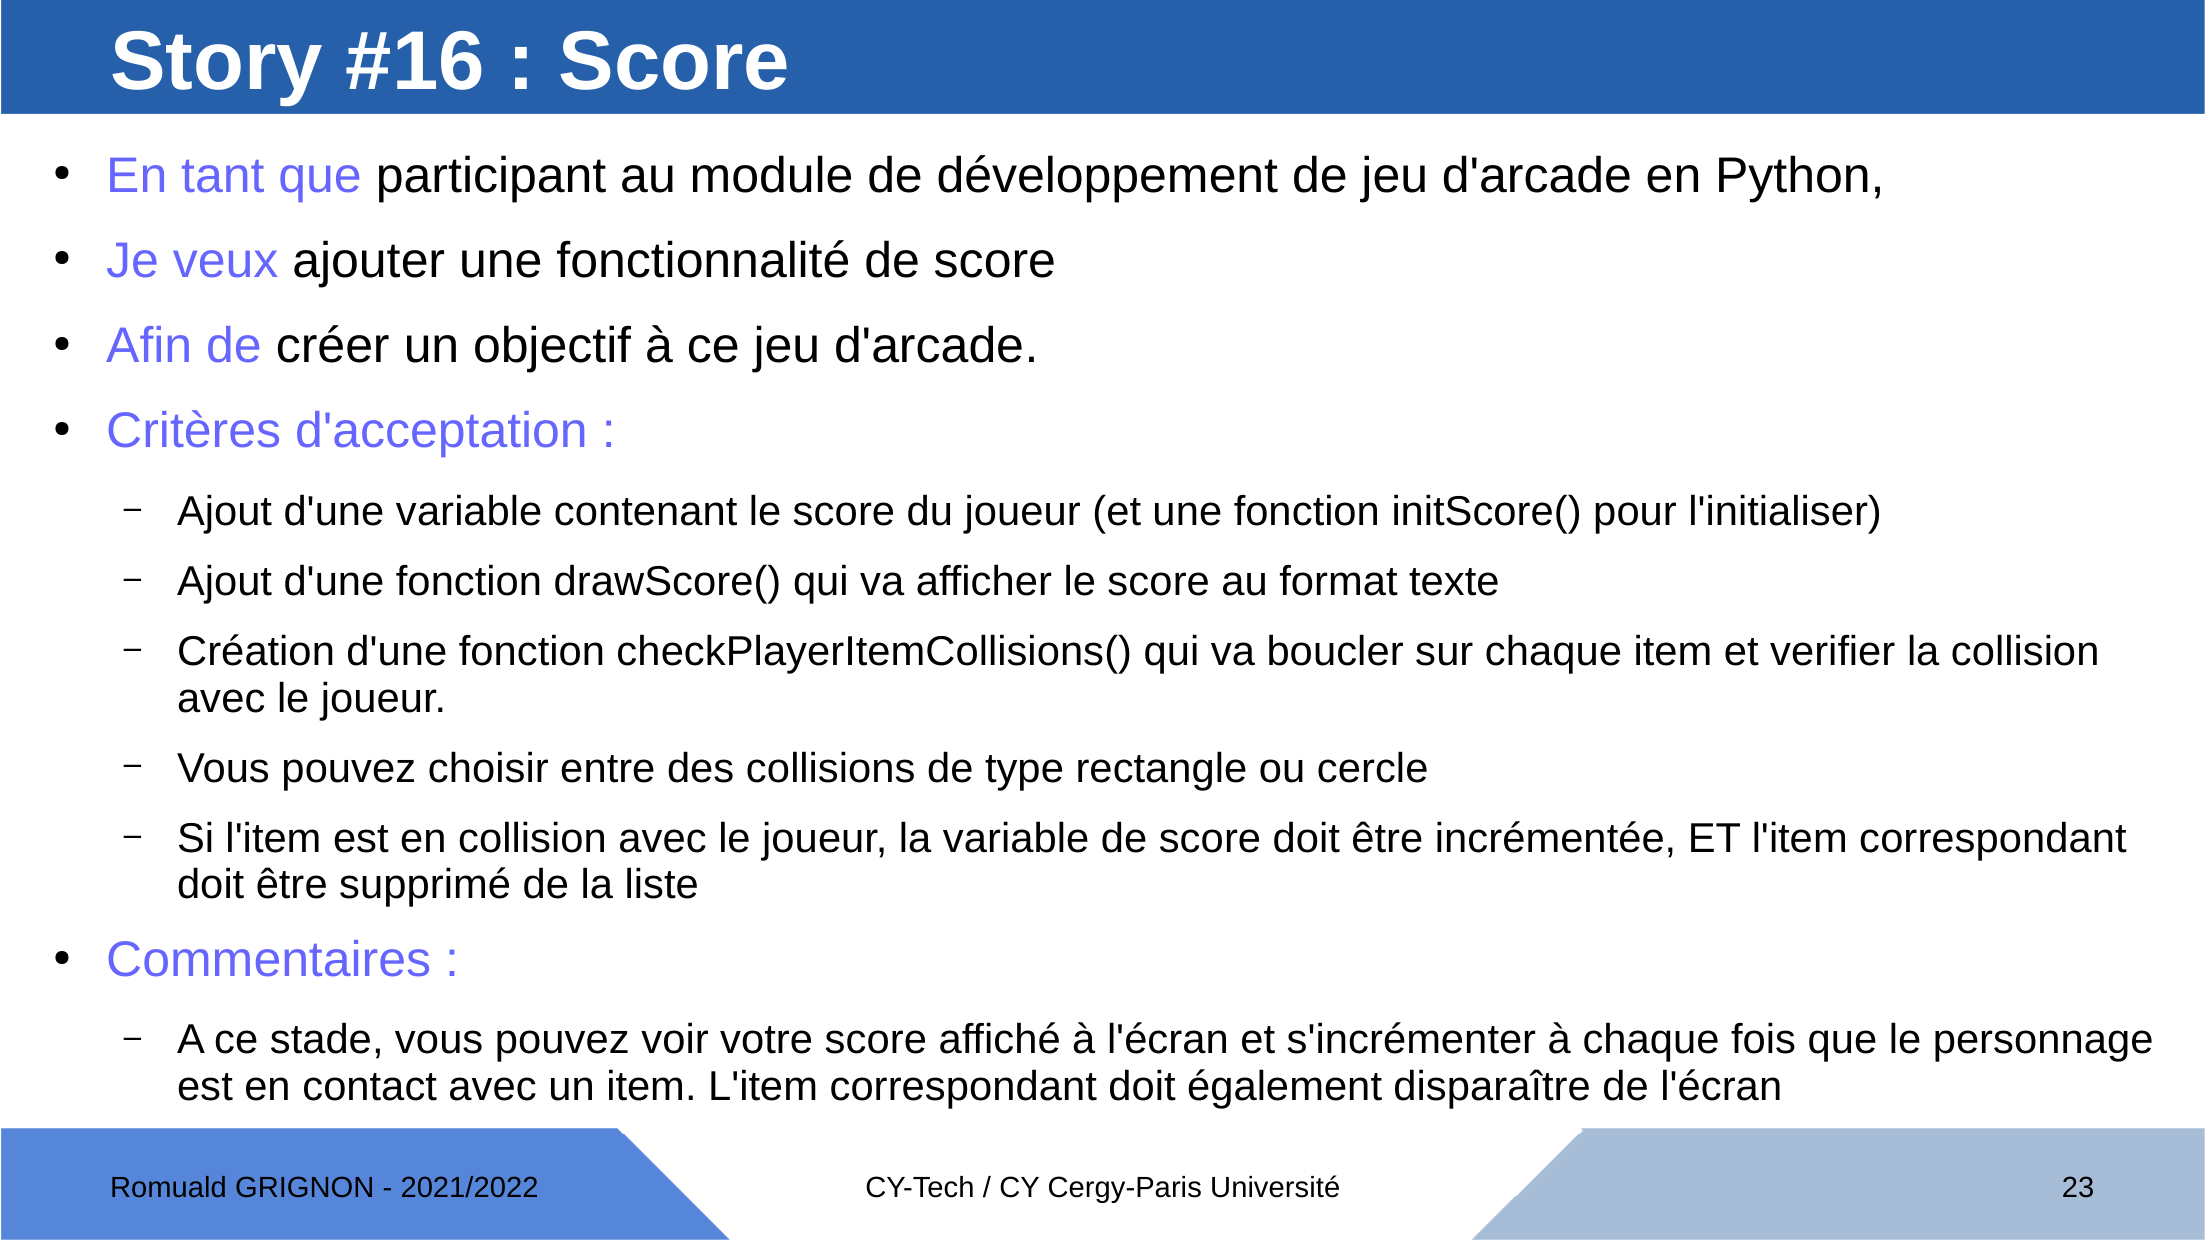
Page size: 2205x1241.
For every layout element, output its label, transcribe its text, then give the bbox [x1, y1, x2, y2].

title Story #16 : Score [110, 49, 2095, 217]
list En tant que participant au module de développement de jeu d'arcade en Python, Je veux ajouter une fonctionnalité de score Afin de créer un objectif à ce jeu d'arcade. Critères d'acceptation : Ajout d'une variable contenant le score du joueur (et une fonction initScore() pour l'initialiser) Ajout d'une fonction drawScore() qui va afficher le score au format texte Création d'une fonction checkPlayerItemCollisions() qui va boucler sur chaque item et verifier la collision avec le joueur. Vous pouvez choisir entre des collisions de type rectangle ou cercle Si l'item est en collision avec le joueur, la variable de score doit être incrémentée, ET l'item correspondant doit être supprimé de la liste Commentaires : A ce stade, vous pouvez voir votre score affiché à l'écran et s'incrémenter à chaque fois que le personnage est en contact avec un item. L'item correspondant doit également disparaître de l'écran [35, 217, 2186, 1112]
picture [0, 0, 2205, 1241]
